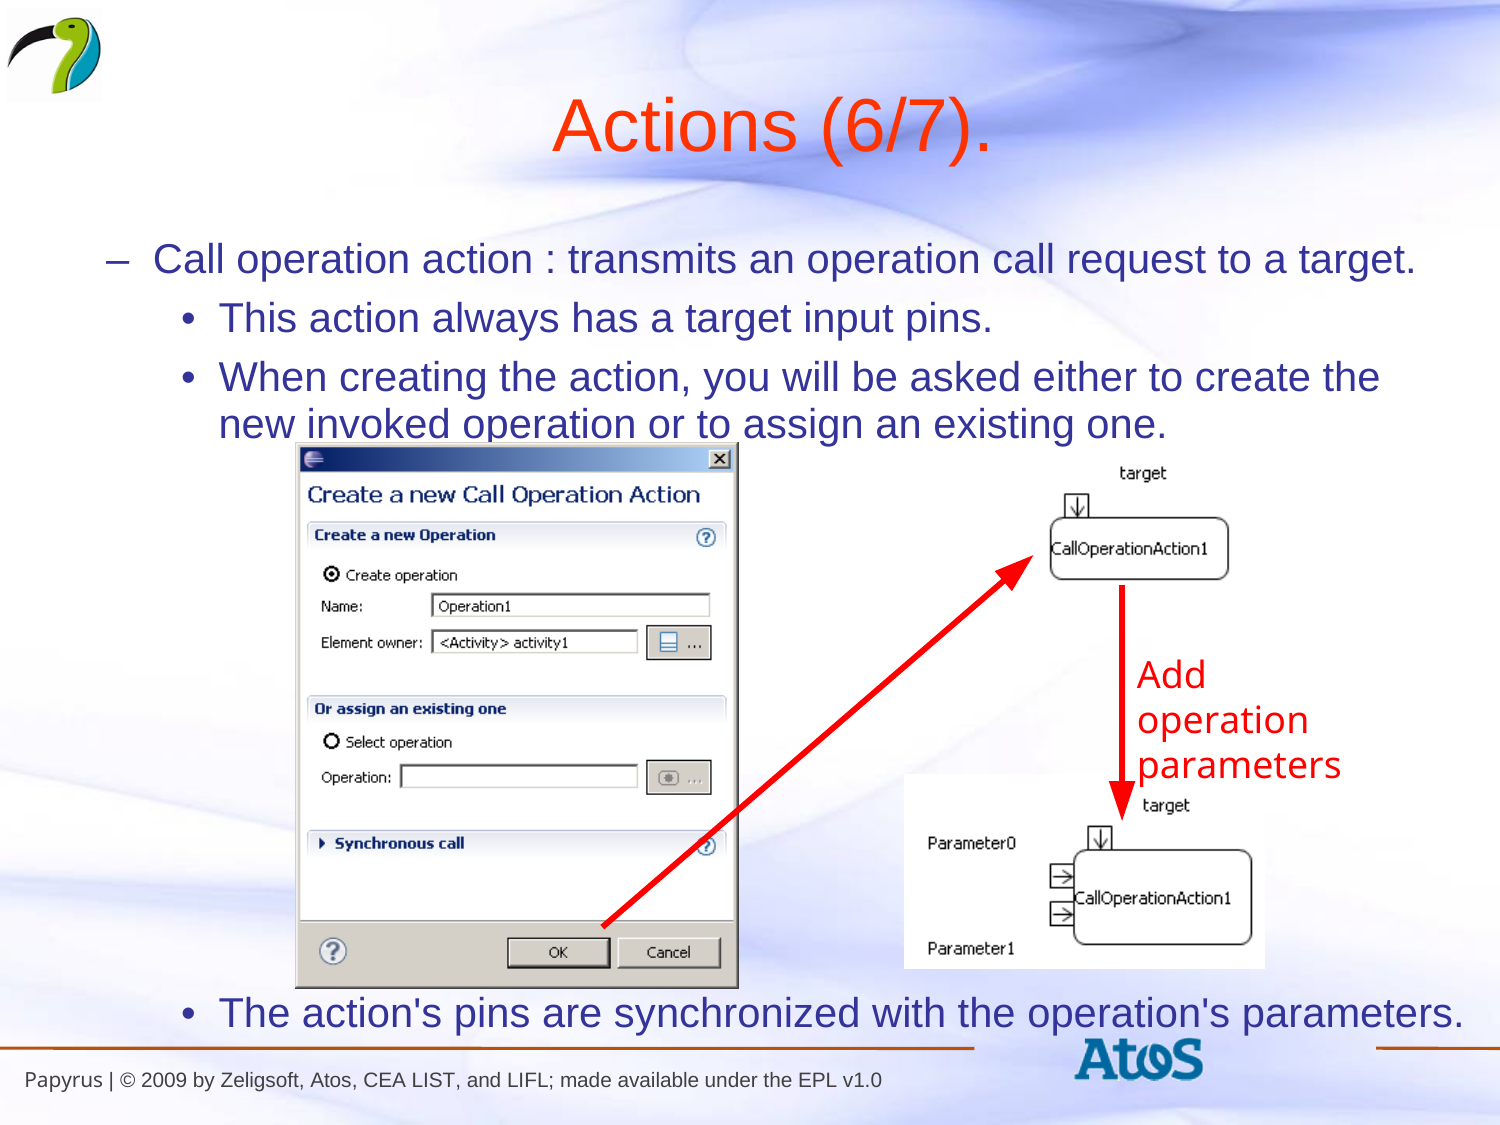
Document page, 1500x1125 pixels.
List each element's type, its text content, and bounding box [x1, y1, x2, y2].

text_box Add operation parameters [1122, 643, 1388, 794]
title Actions (6/7). [283, 72, 1264, 178]
list Call operation action : transmits an operation call request to a target. This action always has a target input pins. When creating the action, you will be asked either to create the new invoked operation or to assign an existing one. The action's pins are synchronized with the operation's parameters. [31, 236, 1469, 1041]
picture [0, 0, 1500, 1125]
